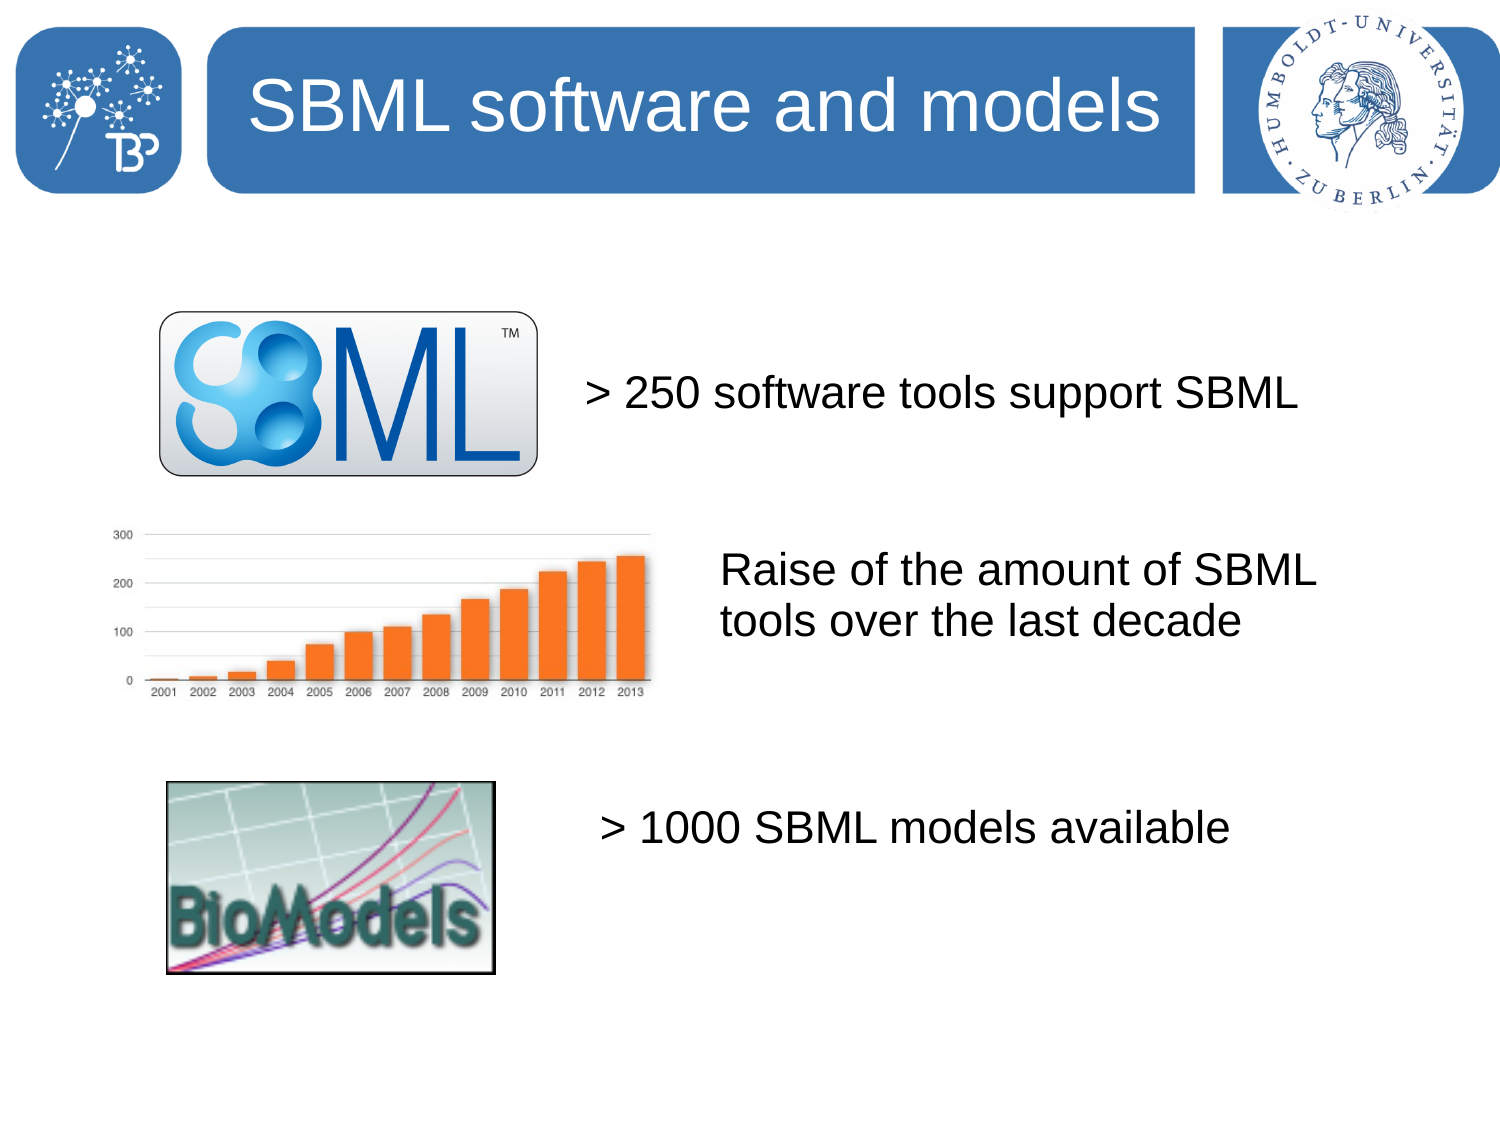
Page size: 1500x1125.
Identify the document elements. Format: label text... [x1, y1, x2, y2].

text_box > 1000 SBML models available [585, 795, 1306, 964]
picture [15, 7, 1500, 213]
picture [105, 524, 662, 706]
text_box Raise of the amount of SBML tools over the last decade [705, 536, 1366, 706]
picture [166, 781, 496, 976]
title SBML software and models [240, 45, 1171, 165]
picture [141, 299, 556, 489]
text_box > 250 software tools support SBML [570, 360, 1315, 427]
